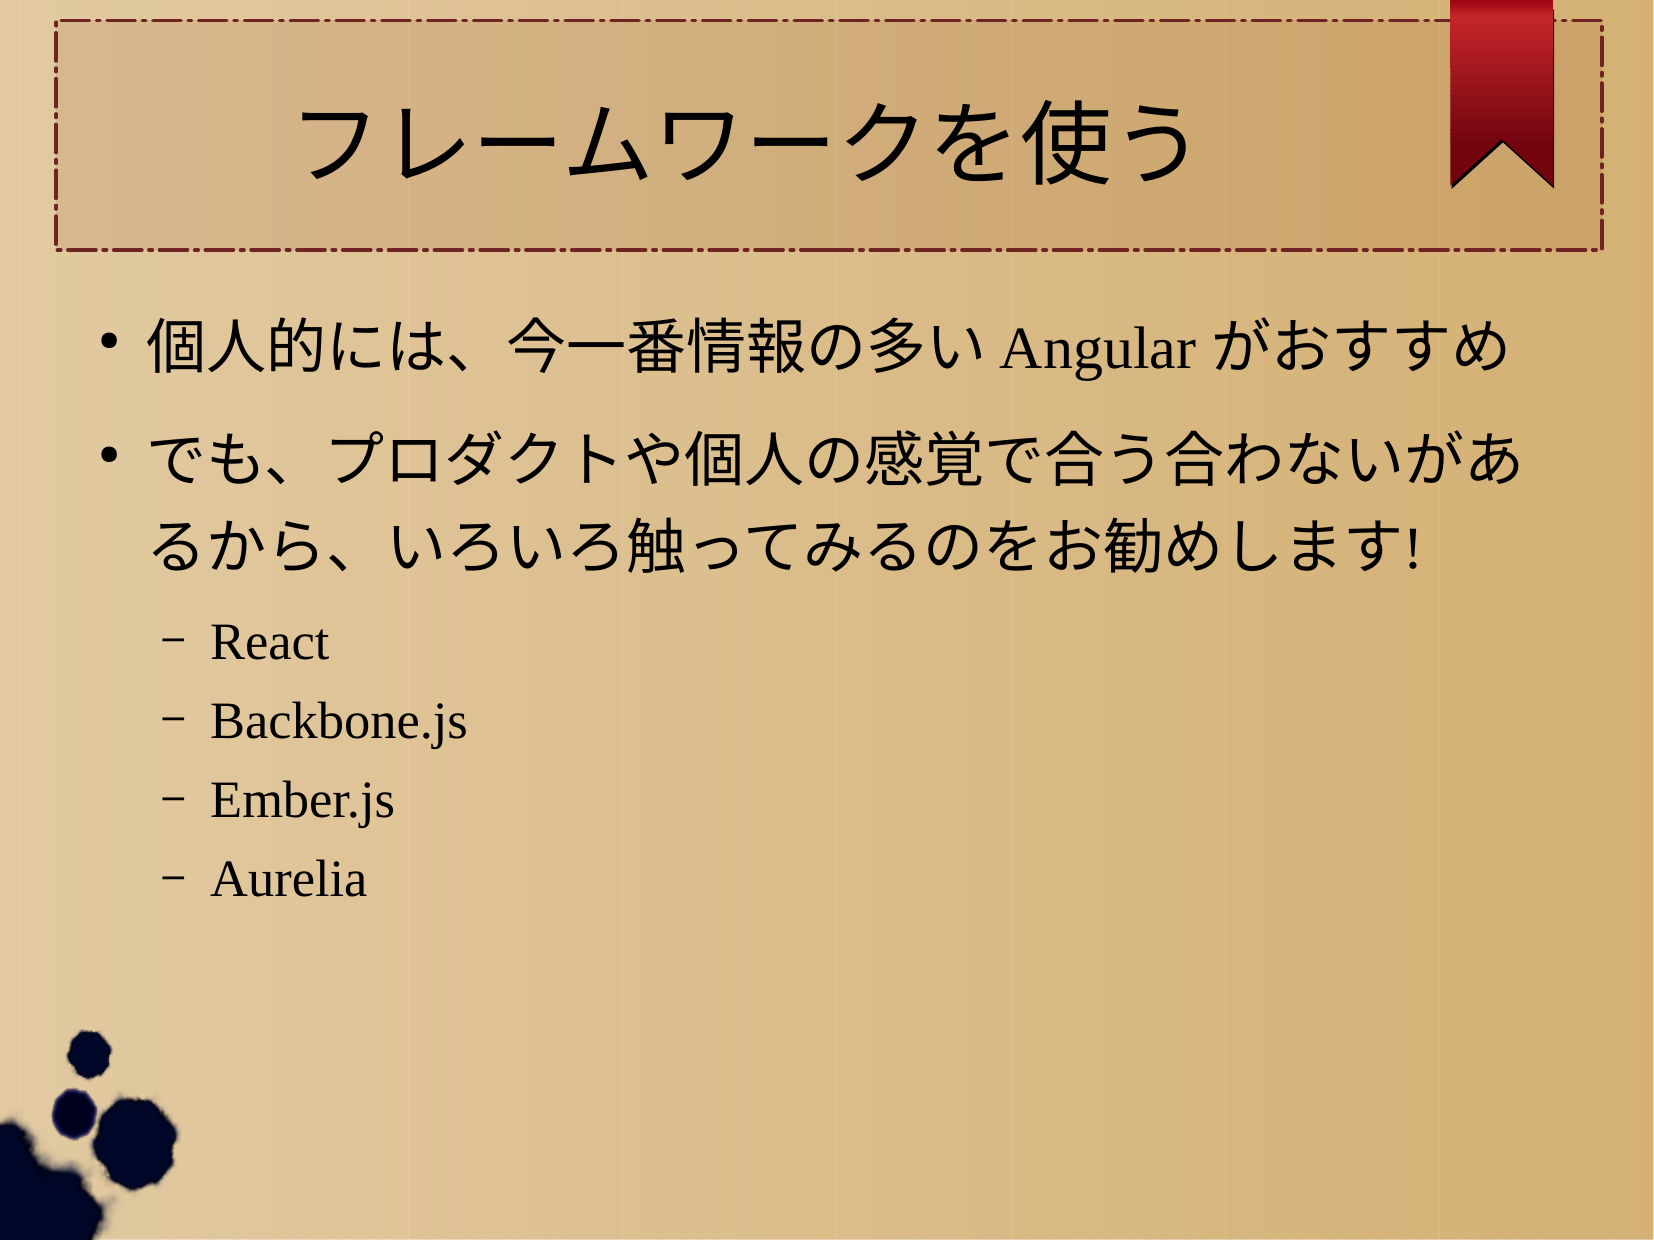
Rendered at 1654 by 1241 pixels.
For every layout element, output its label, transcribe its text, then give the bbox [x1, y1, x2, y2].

title フレームワークを使う [82, 47, 1412, 229]
list 個人的には、今一番情報の多い Angular がおすすめ でも、プロダクトや個人の感覚で合う合わないがあるから、いろいろ触ってみるのをお勧めします! React Backbone.js Ember.js Aurelia [82, 299, 1571, 1019]
